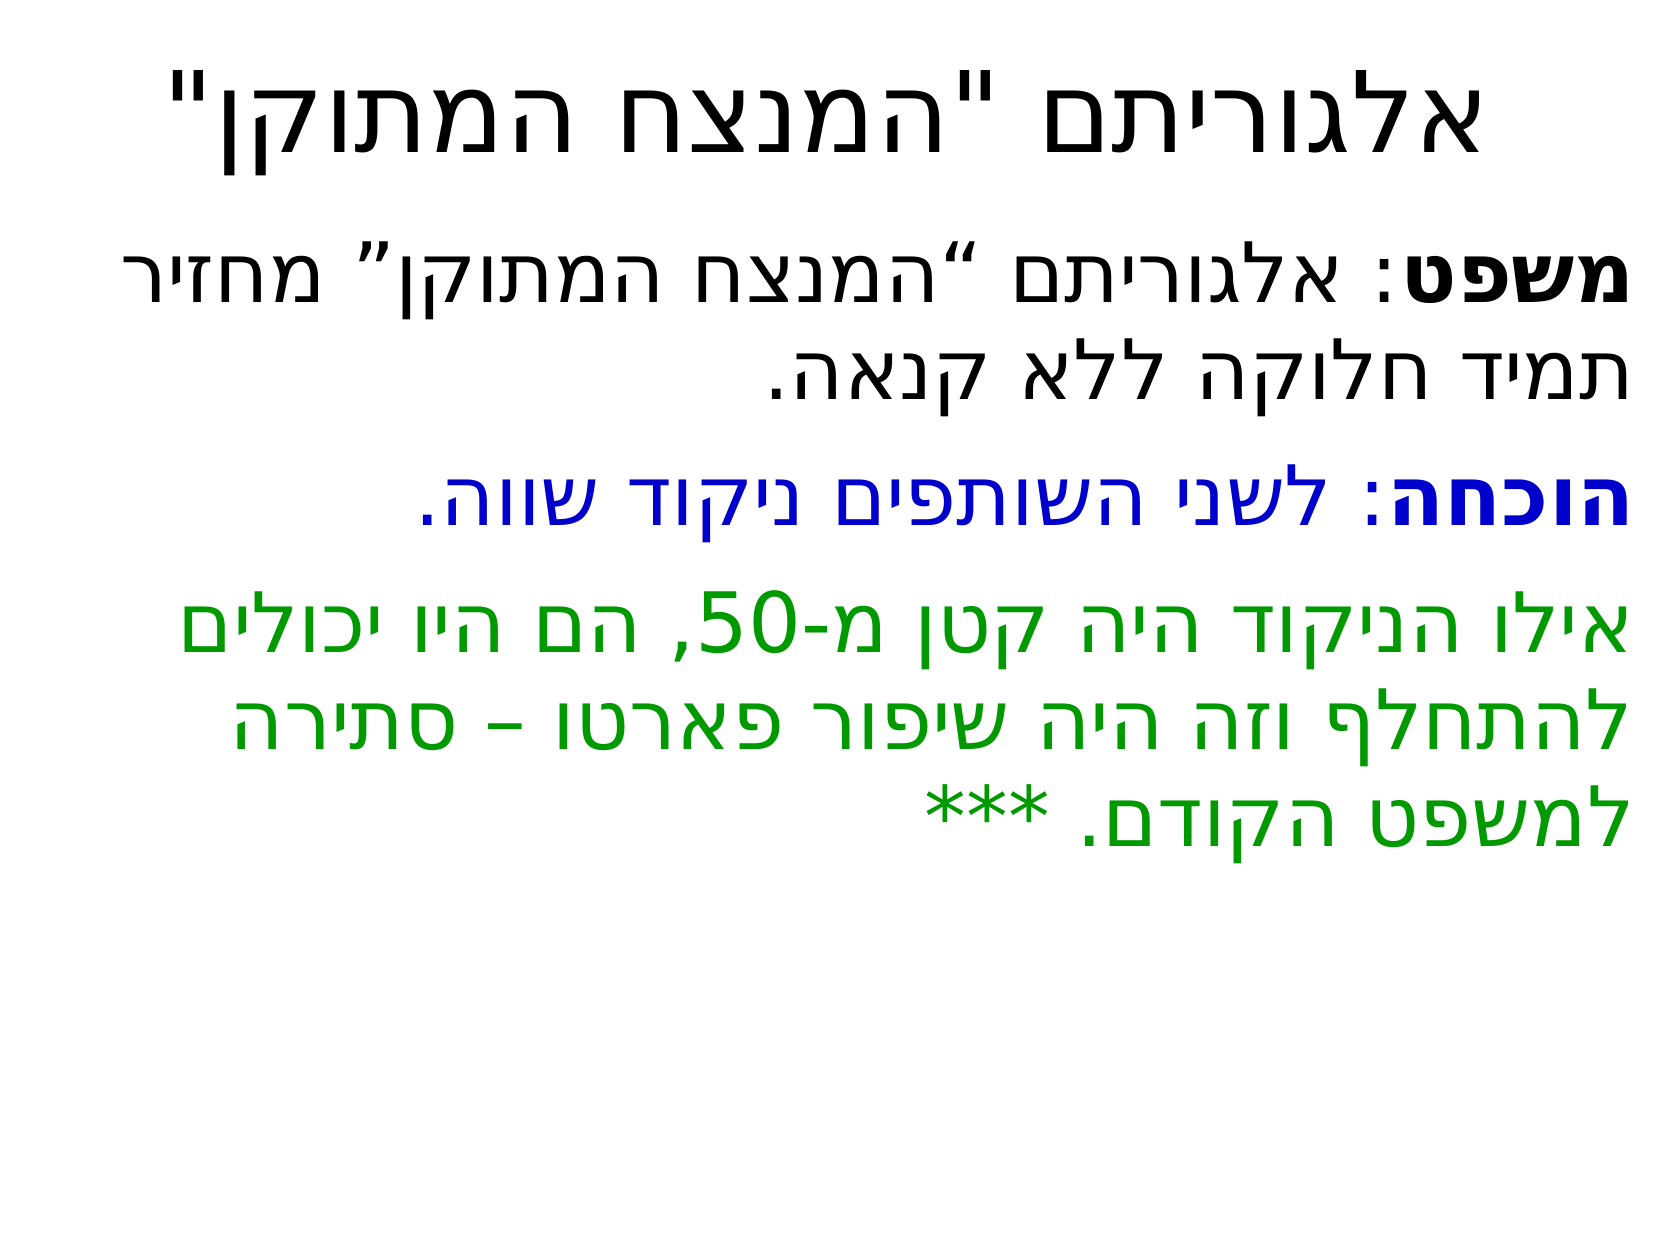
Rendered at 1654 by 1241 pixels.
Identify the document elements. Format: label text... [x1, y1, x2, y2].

title אלגוריתם "המנצח המתוקן" [0, 32, 1654, 196]
list משפט: אלגוריתם “המנצח המתוקן” מחזיר תמיד חלוקה ללא קנאה. הוכחה: לשני השותפים ניקוד שווה. אילו הניקוד היה קטן מ-50, הם היו יכולים להתחלף וזה היה שיפור פארטו – סתירה למשפט הקודם. *** [15, 225, 1636, 1216]
